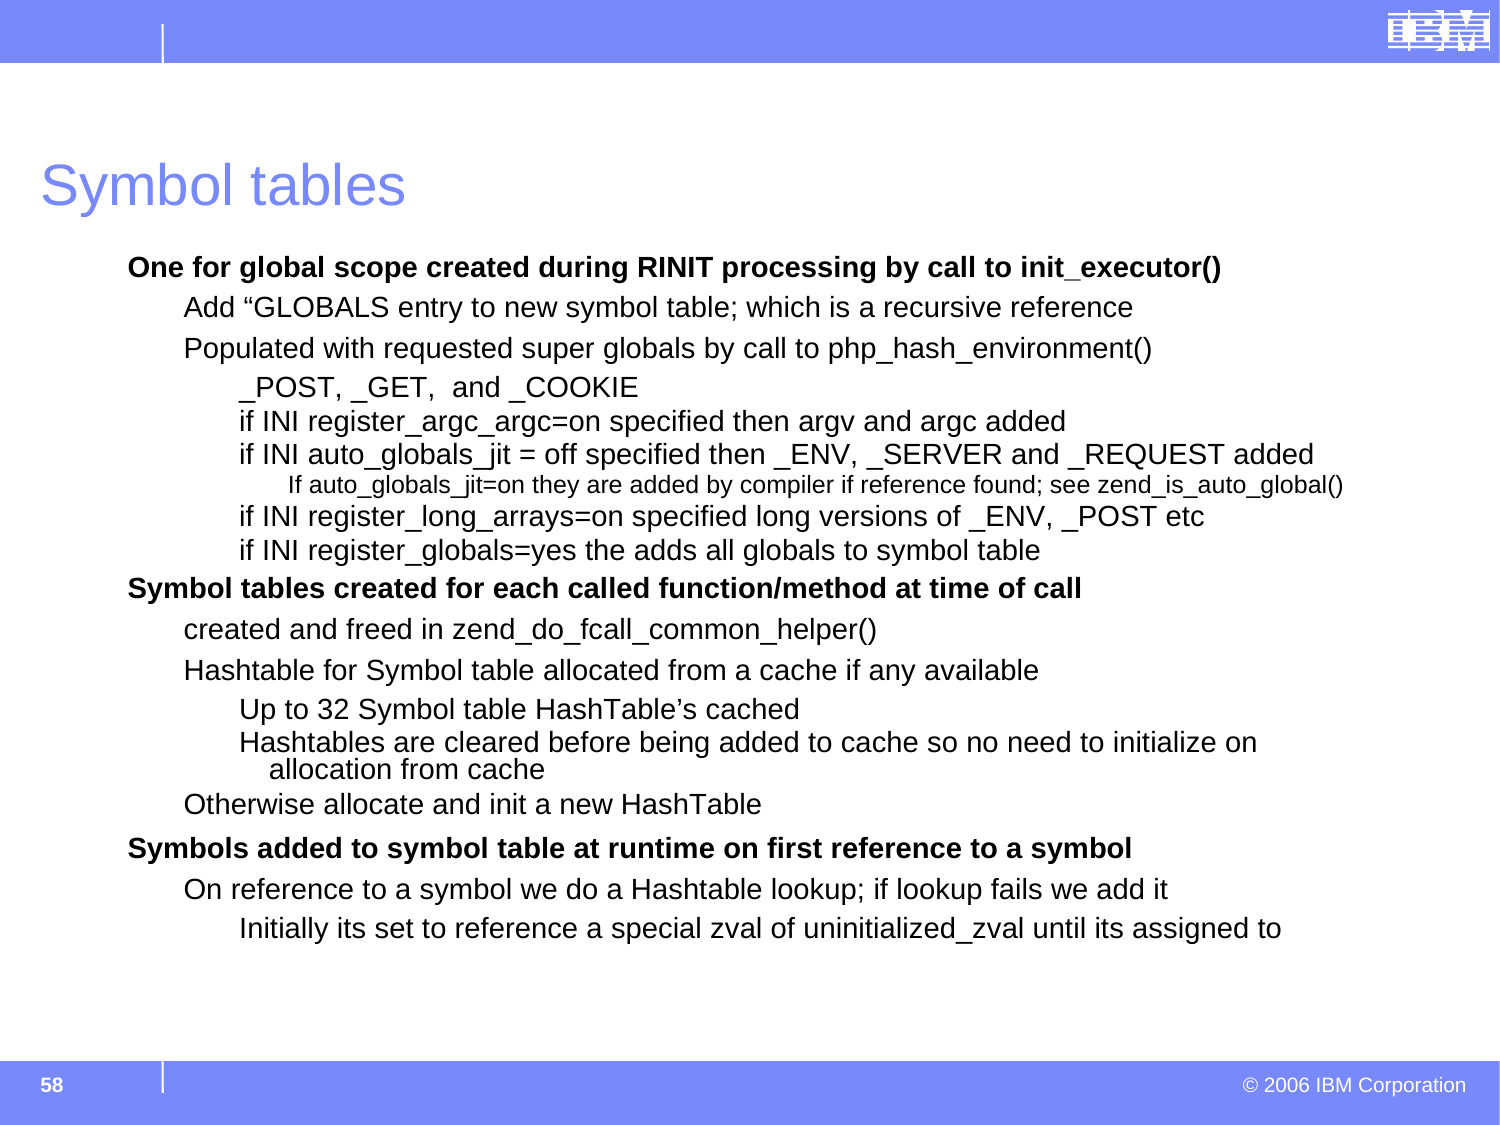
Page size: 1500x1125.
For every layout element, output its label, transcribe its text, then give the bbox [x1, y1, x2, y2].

title Symbol tables [25, 123, 1378, 225]
list One for global scope created during RINIT processing by call to init_executor()‏ Add “GLOBALS entry to new symbol table; which is a recursive reference Populated with requested super globals by call to php_hash_environment() _POST, _GET, and _COOKIE if INI register_argc_argc=on specified then argv and argc added if INI auto_globals_jit = off specified then _ENV, _SERVER and _REQUEST added If auto_globals_jit=on they are added by compiler if reference found; see zend_is_auto_global() if INI register_long_arrays=on specified long versions of _ENV, _POST etc if INI register_globals=yes the adds all globals to symbol table Symbol tables created for each called function/method at time of call created and freed in zend_do_fcall_common_helper()‏ Hashtable for Symbol table allocated from a cache if any available Up to 32 Symbol table HashTable’s cached Hashtables are cleared before being added to cache so no need to initialize on allocation from cache Otherwise allocate and init a new HashTable Symbols added to symbol table at runtime on first reference to a symbol On reference to a symbol we do a Hashtable lookup; if lookup fails we add it Initially its set to reference a special zval of uninitialized_zval until its assigned to [112, 248, 1388, 1125]
